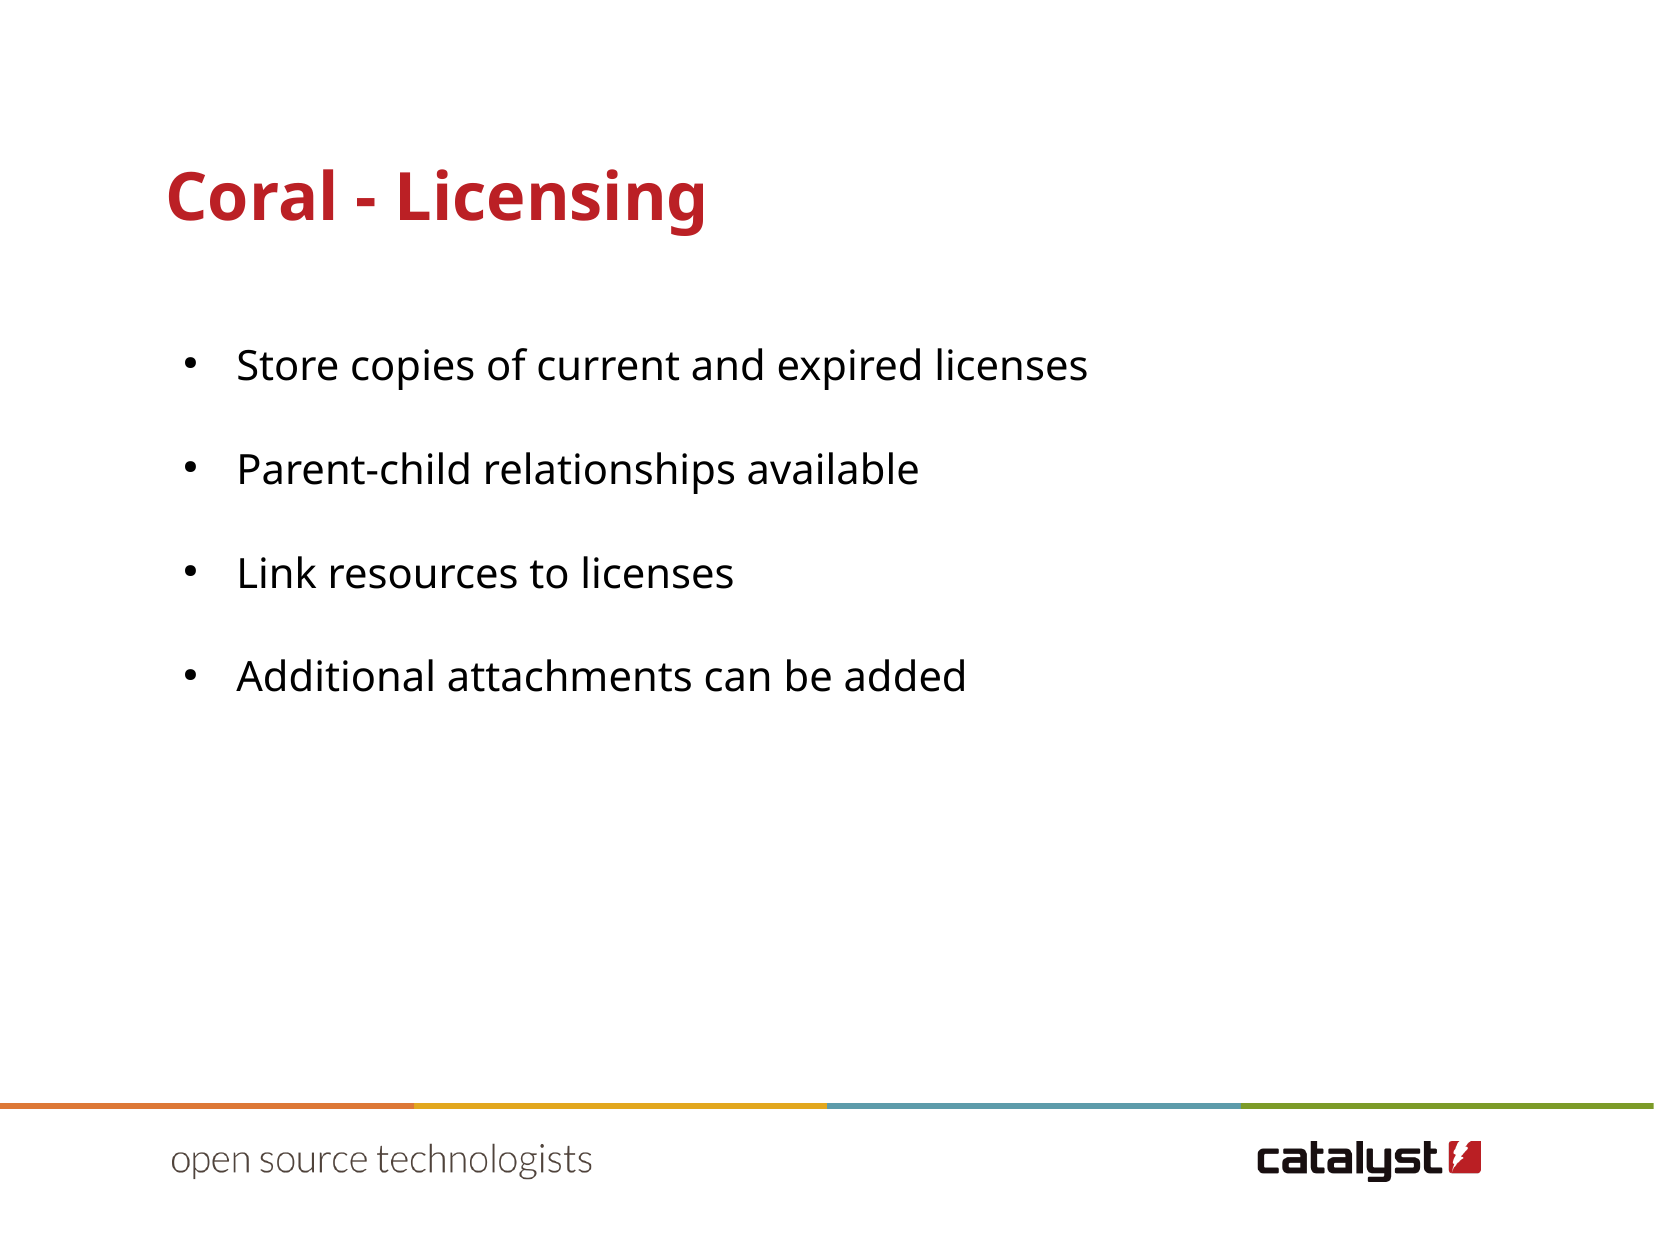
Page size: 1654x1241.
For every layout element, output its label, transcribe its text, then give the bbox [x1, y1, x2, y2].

picture [0, 1103, 1654, 1182]
list Store copies of current and expired licenses Parent-child relationships available Link resources to licenses Additional attachments can be added [165, 307, 1489, 1027]
title Coral - Licensing [165, 90, 1489, 298]
